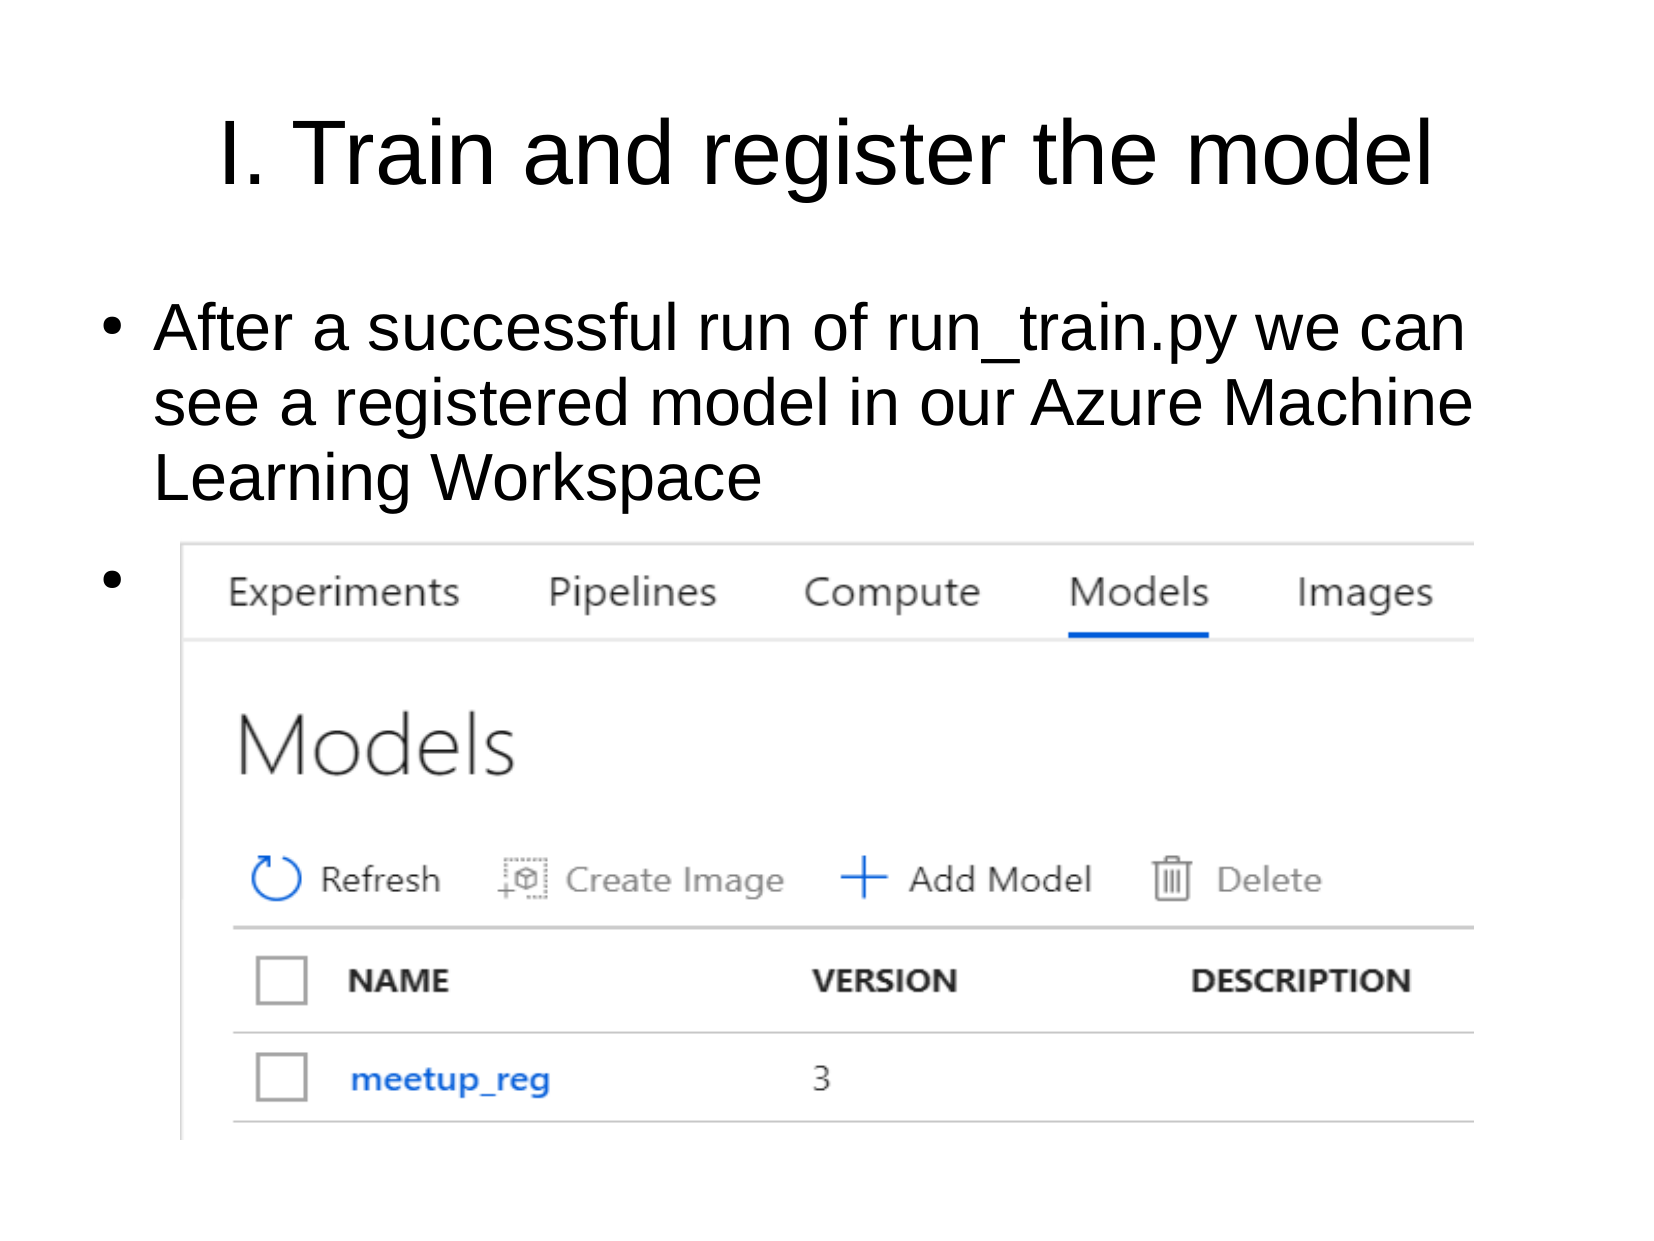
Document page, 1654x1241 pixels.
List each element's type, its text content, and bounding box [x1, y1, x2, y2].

picture [180, 538, 1474, 1141]
list After a successful run of run_train.py we can see a registered model in our Azure Machine Learning Workspace [82, 290, 1571, 1109]
title I. Train and register the model [82, 49, 1571, 257]
